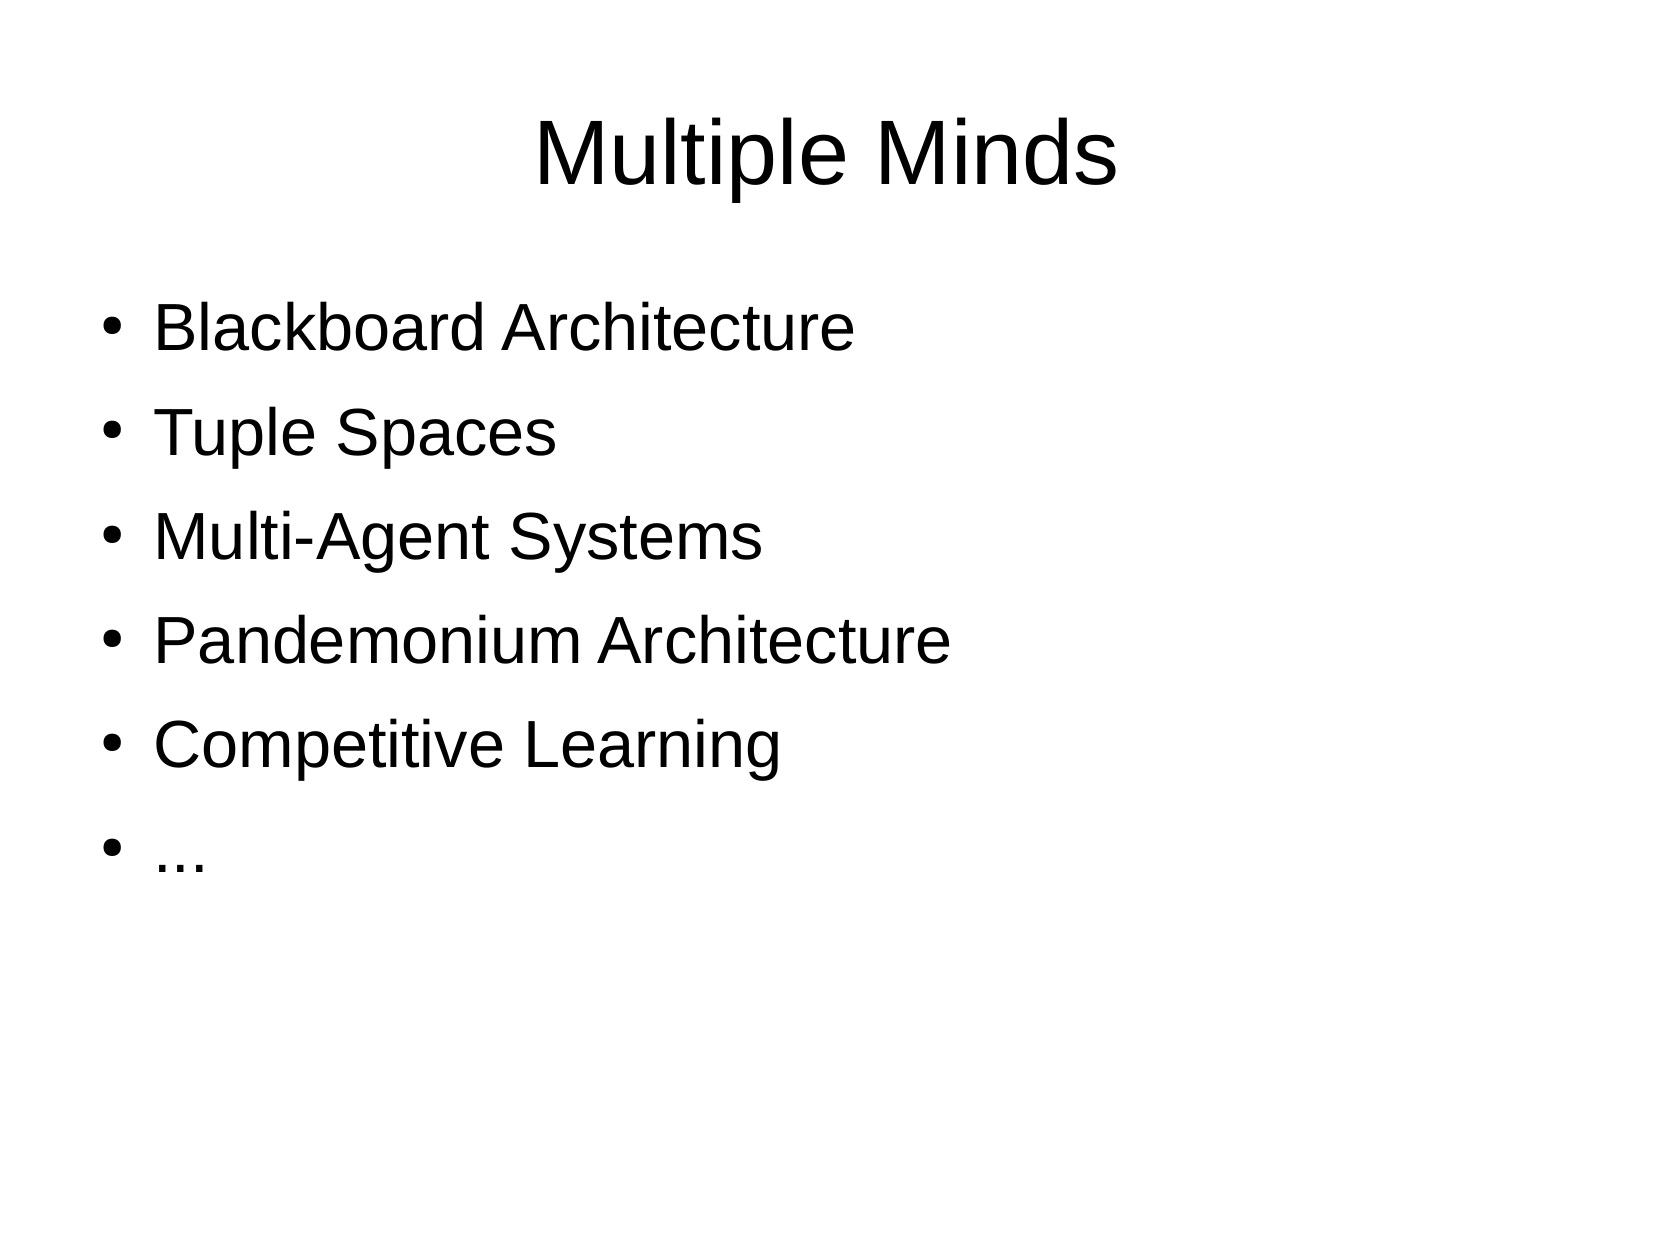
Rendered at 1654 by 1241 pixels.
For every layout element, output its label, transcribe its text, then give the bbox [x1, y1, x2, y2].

title Multiple Minds [82, 49, 1571, 257]
list Blackboard Architecture Tuple Spaces Multi-Agent Systems Pandemonium Architecture Competitive Learning ... [82, 290, 1571, 1109]
